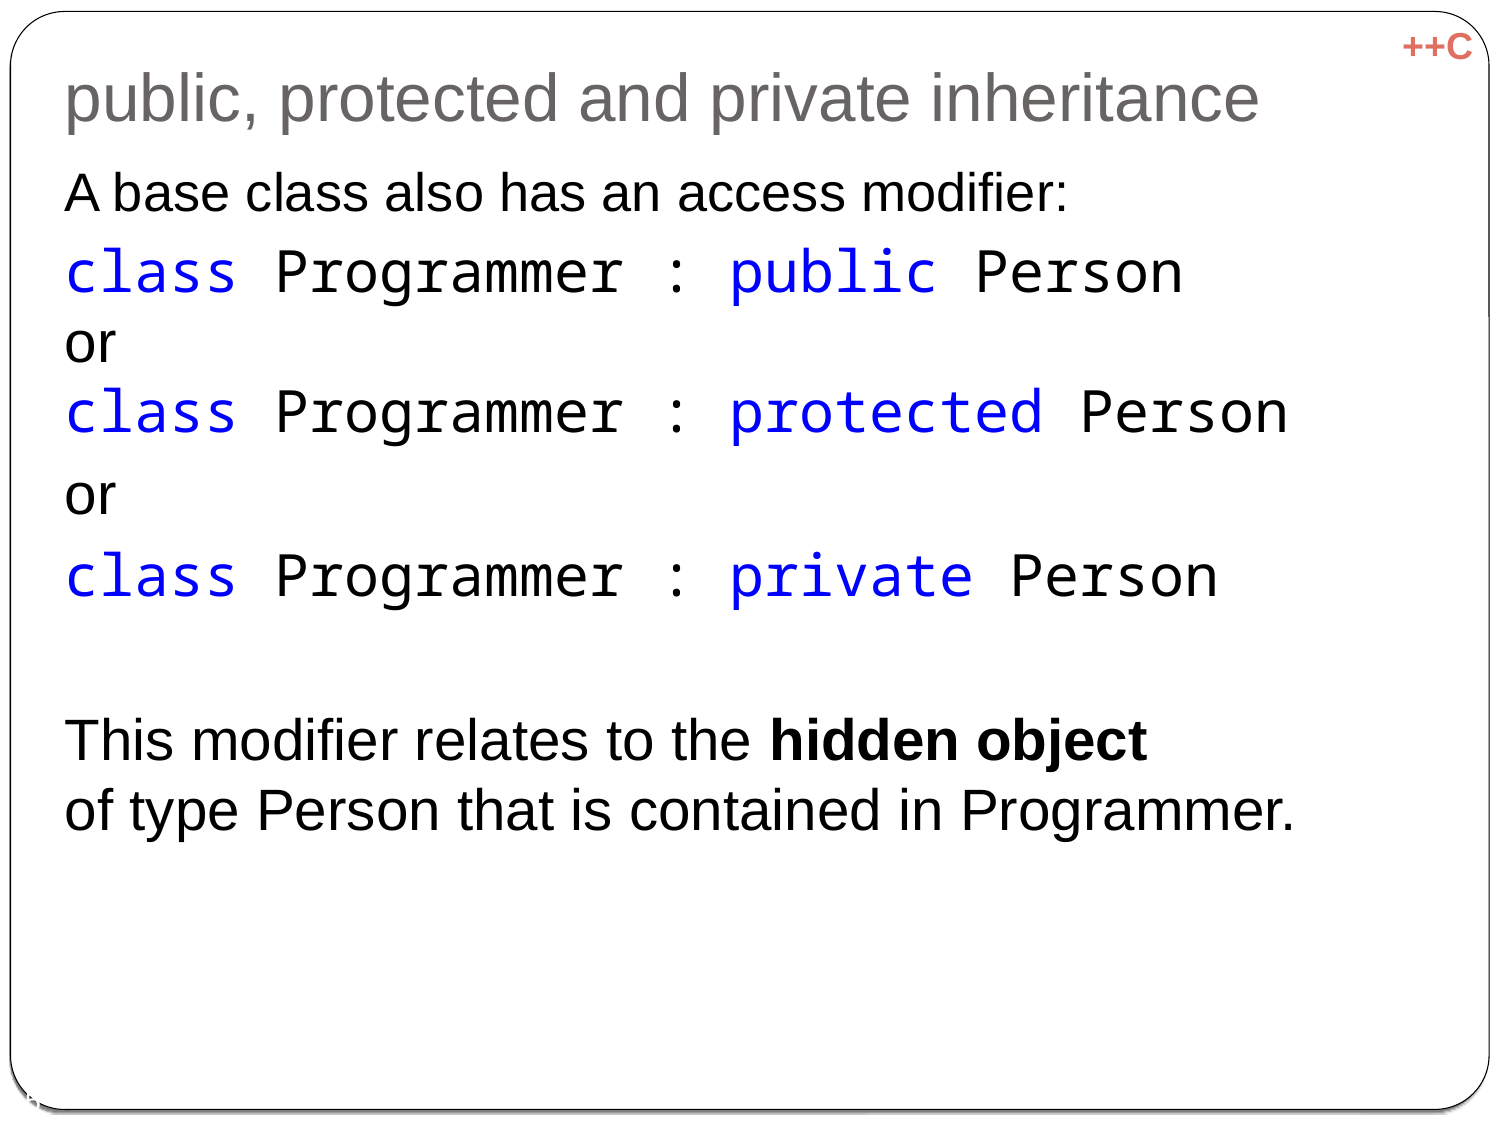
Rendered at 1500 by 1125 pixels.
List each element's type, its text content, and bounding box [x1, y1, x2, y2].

title public, protected and private inheritance [50, 45, 1450, 149]
list A base class also has an access modifier: class Programmer : public Person or class Programmer : protected Person or class Programmer : private Person This modifier relates to the hidden object of type Person that is contained in Programmer. [50, 149, 1450, 1088]
slide_number <number> [0, 1074, 50, 1125]
